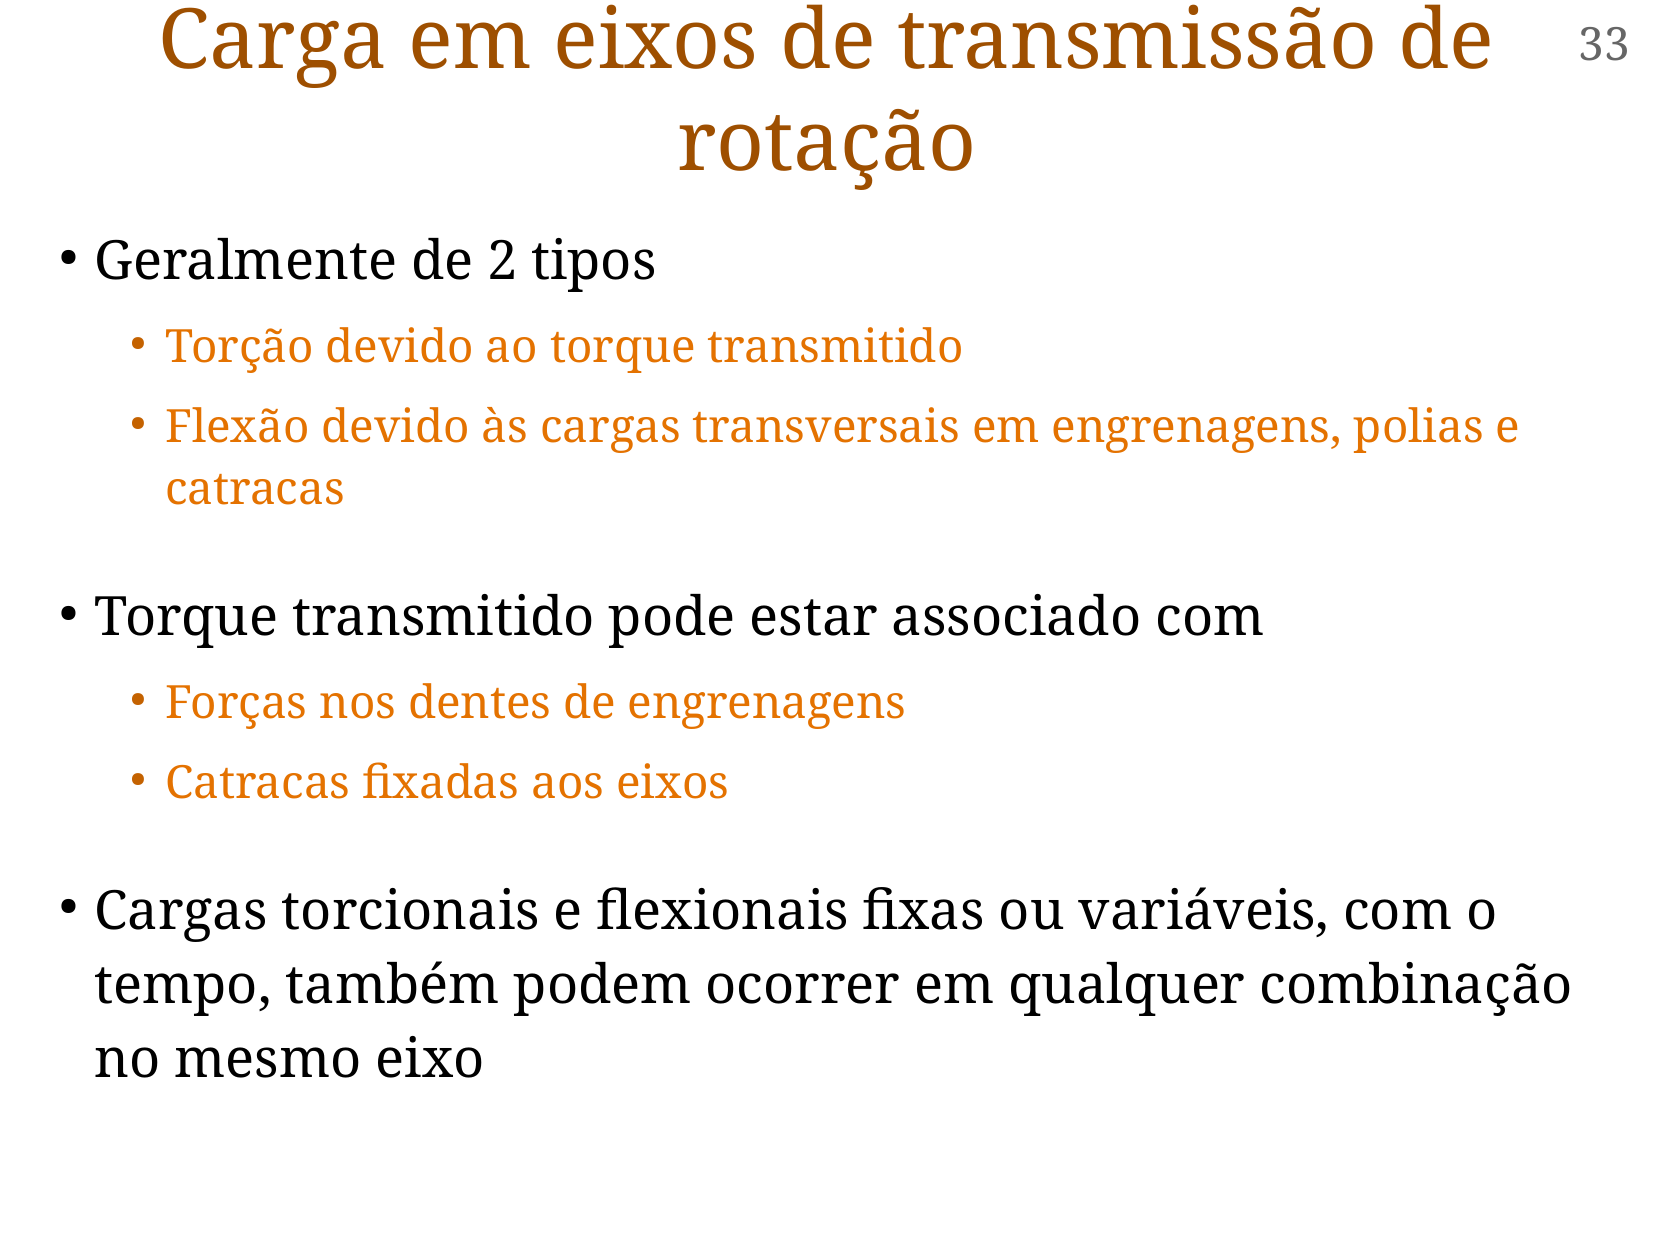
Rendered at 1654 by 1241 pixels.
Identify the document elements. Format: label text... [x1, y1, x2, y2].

title Carga em eixos de transmissão de rotação [59, 0, 1595, 191]
list Geralmente de 2 tipos Torção devido ao torque transmitido Flexão devido às cargas transversais em engrenagens, polias e catracas Torque transmitido pode estar associado com Forças nos dentes de engrenagens Catracas fixadas aos eixos Cargas torcionais e flexionais fixas ou variáveis, com o tempo, também podem ocorrer em qualquer combinação no mesmo eixo [59, 221, 1595, 1211]
